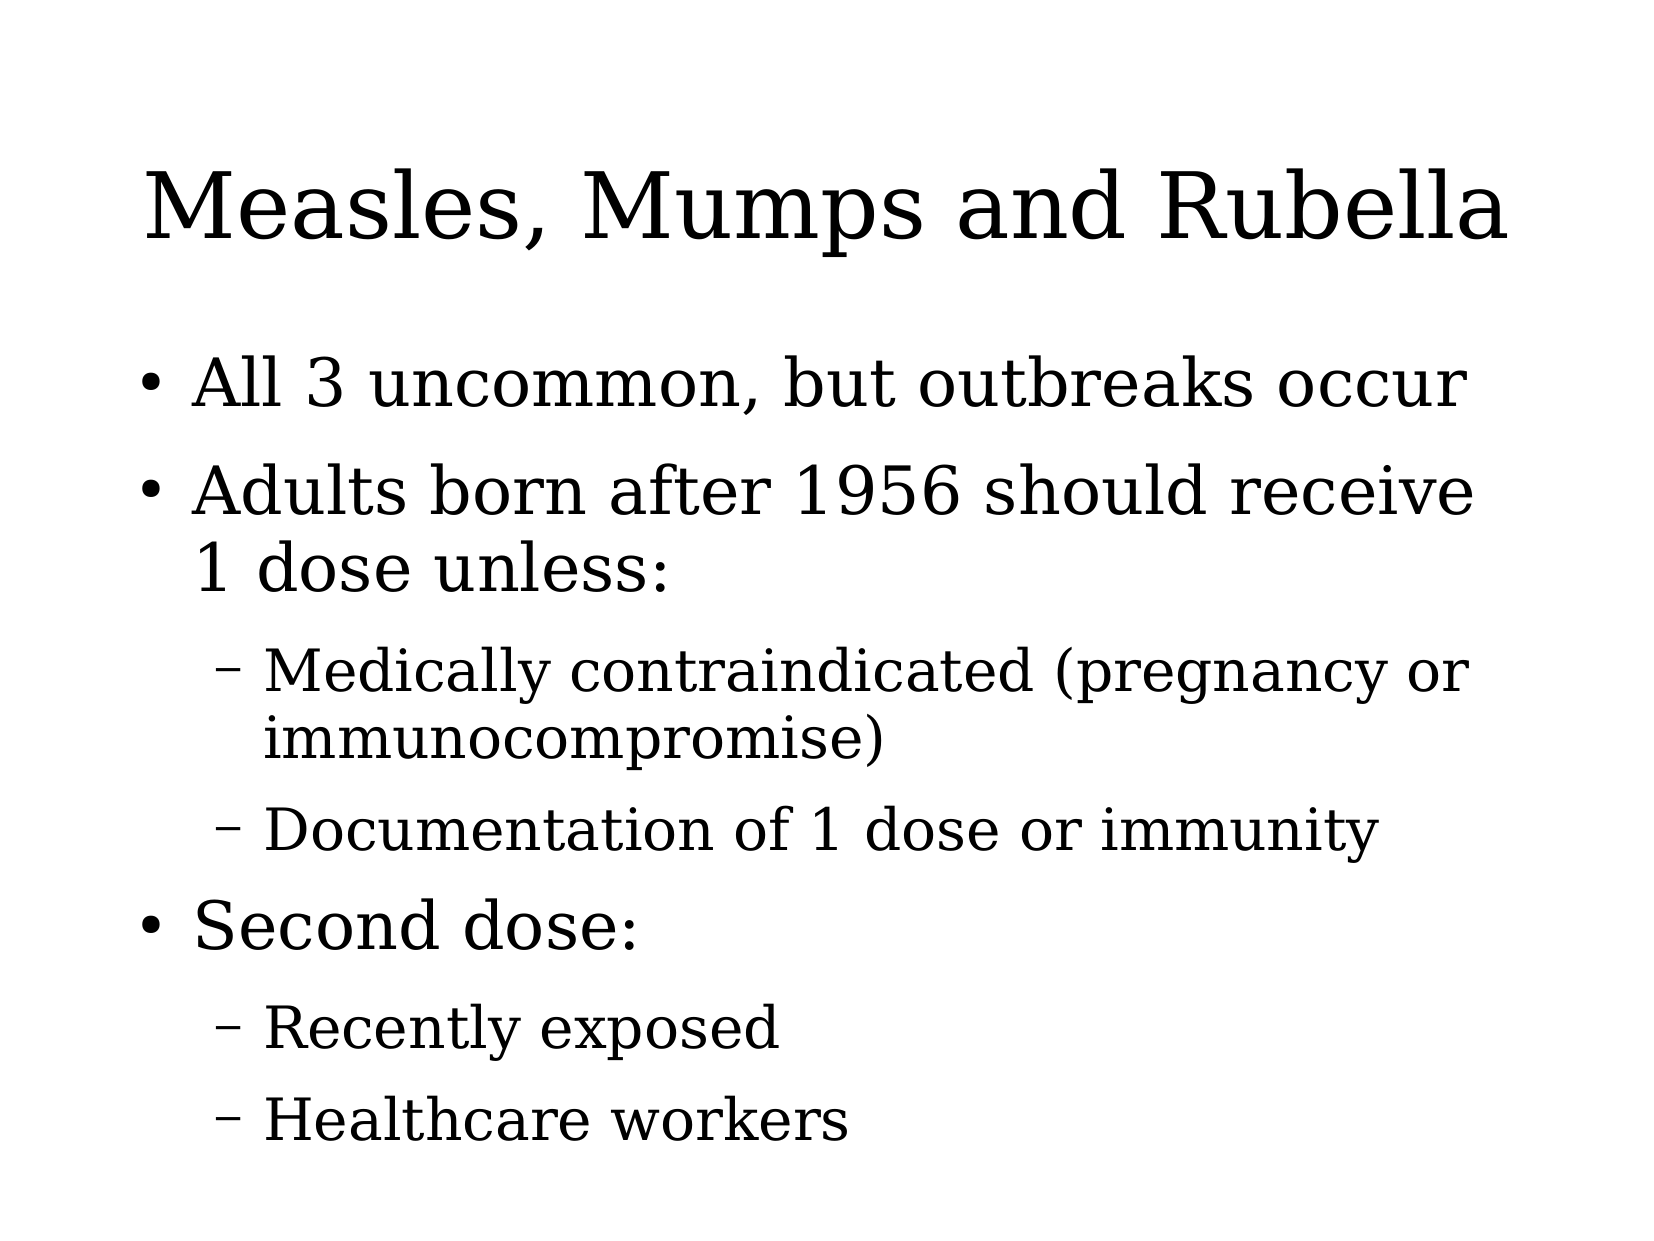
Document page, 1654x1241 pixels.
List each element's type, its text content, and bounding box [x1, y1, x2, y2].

title Measles, Mumps and Rubella [121, 102, 1534, 311]
list All 3 uncommon, but outbreaks occur Adults born after 1956 should receive 1 dose unless: Medically contraindicated (pregnancy or immunocompromise) Documentation of 1 dose or immunity Second dose: Recently exposed Healthcare workers [121, 344, 1534, 1155]
